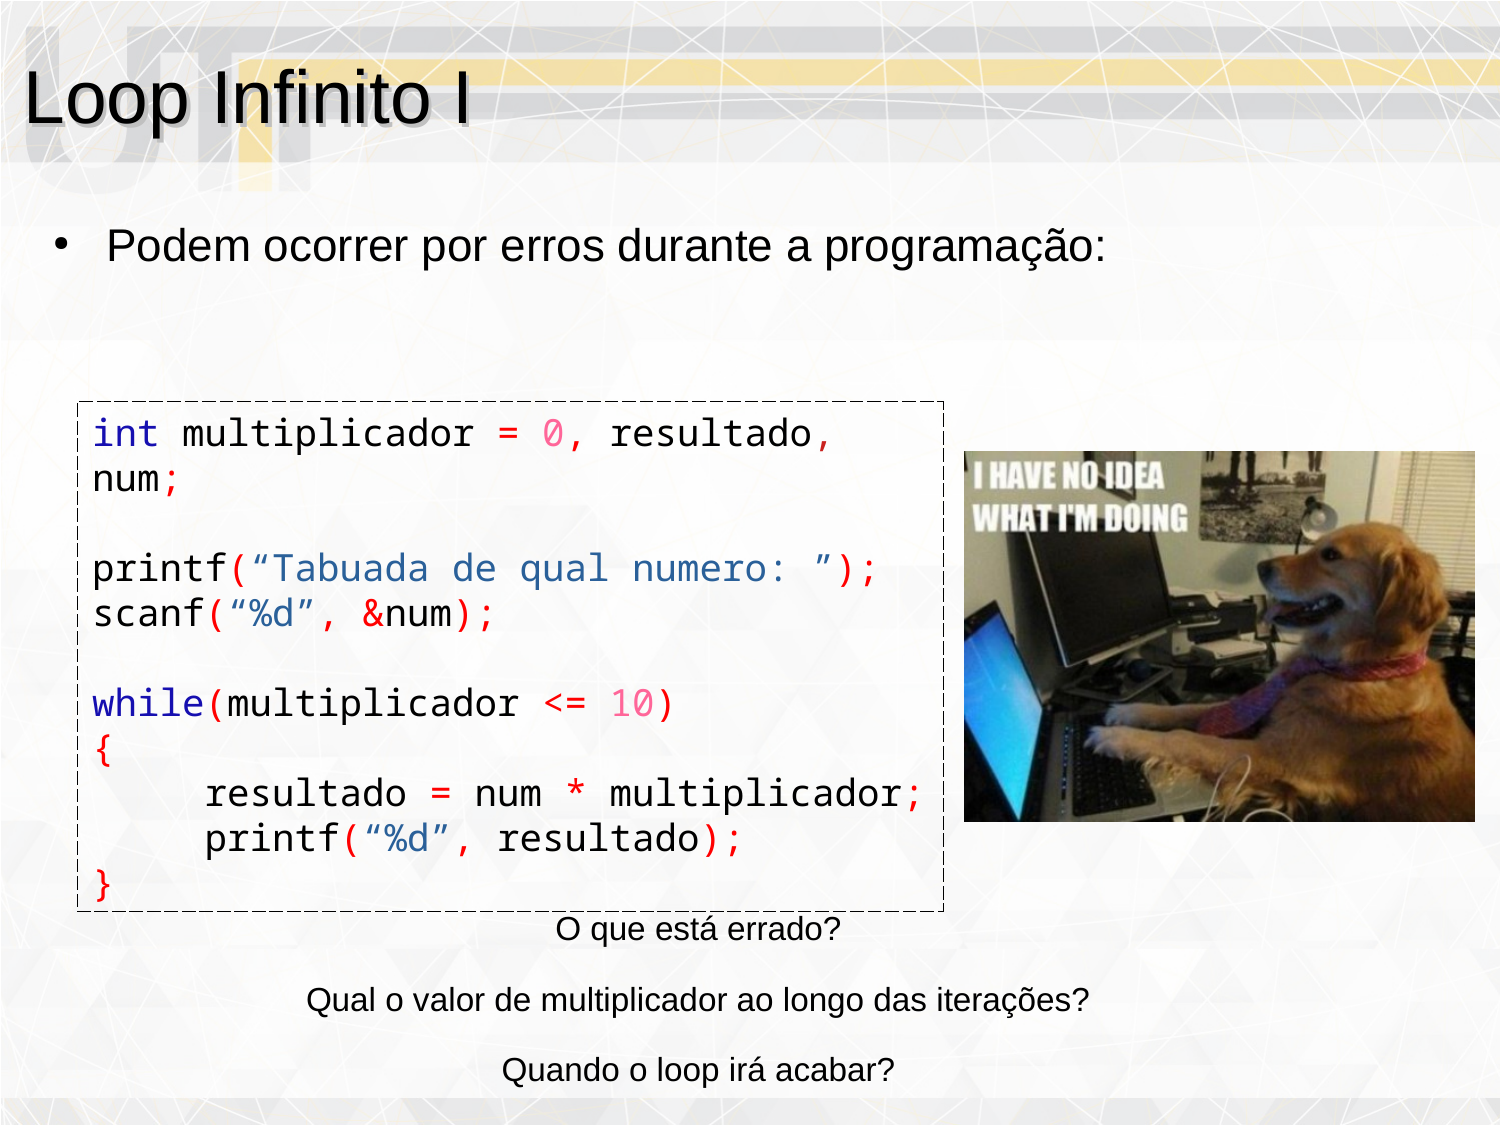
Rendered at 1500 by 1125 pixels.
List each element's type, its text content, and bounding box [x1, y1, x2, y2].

text_box Quando o loop irá acabar? [486, 1041, 911, 1096]
title Loop Infinito I [23, 18, 1489, 178]
text_box Qual o valor de multiplicador ao longo das iterações? [291, 971, 1106, 1026]
picture [964, 451, 1475, 822]
list Podem ocorrer por erros durante a programação: [35, 224, 1477, 1087]
text_box O que está errado? [540, 899, 857, 955]
text_box int multiplicador = 0, resultado, num; printf(“Tabuada de qual numero: ”); scanf(“%d”, &num); while(multiplicador <= 10) { resultado = num * multiplicador; printf(“%d”, resultado); } [77, 401, 944, 912]
